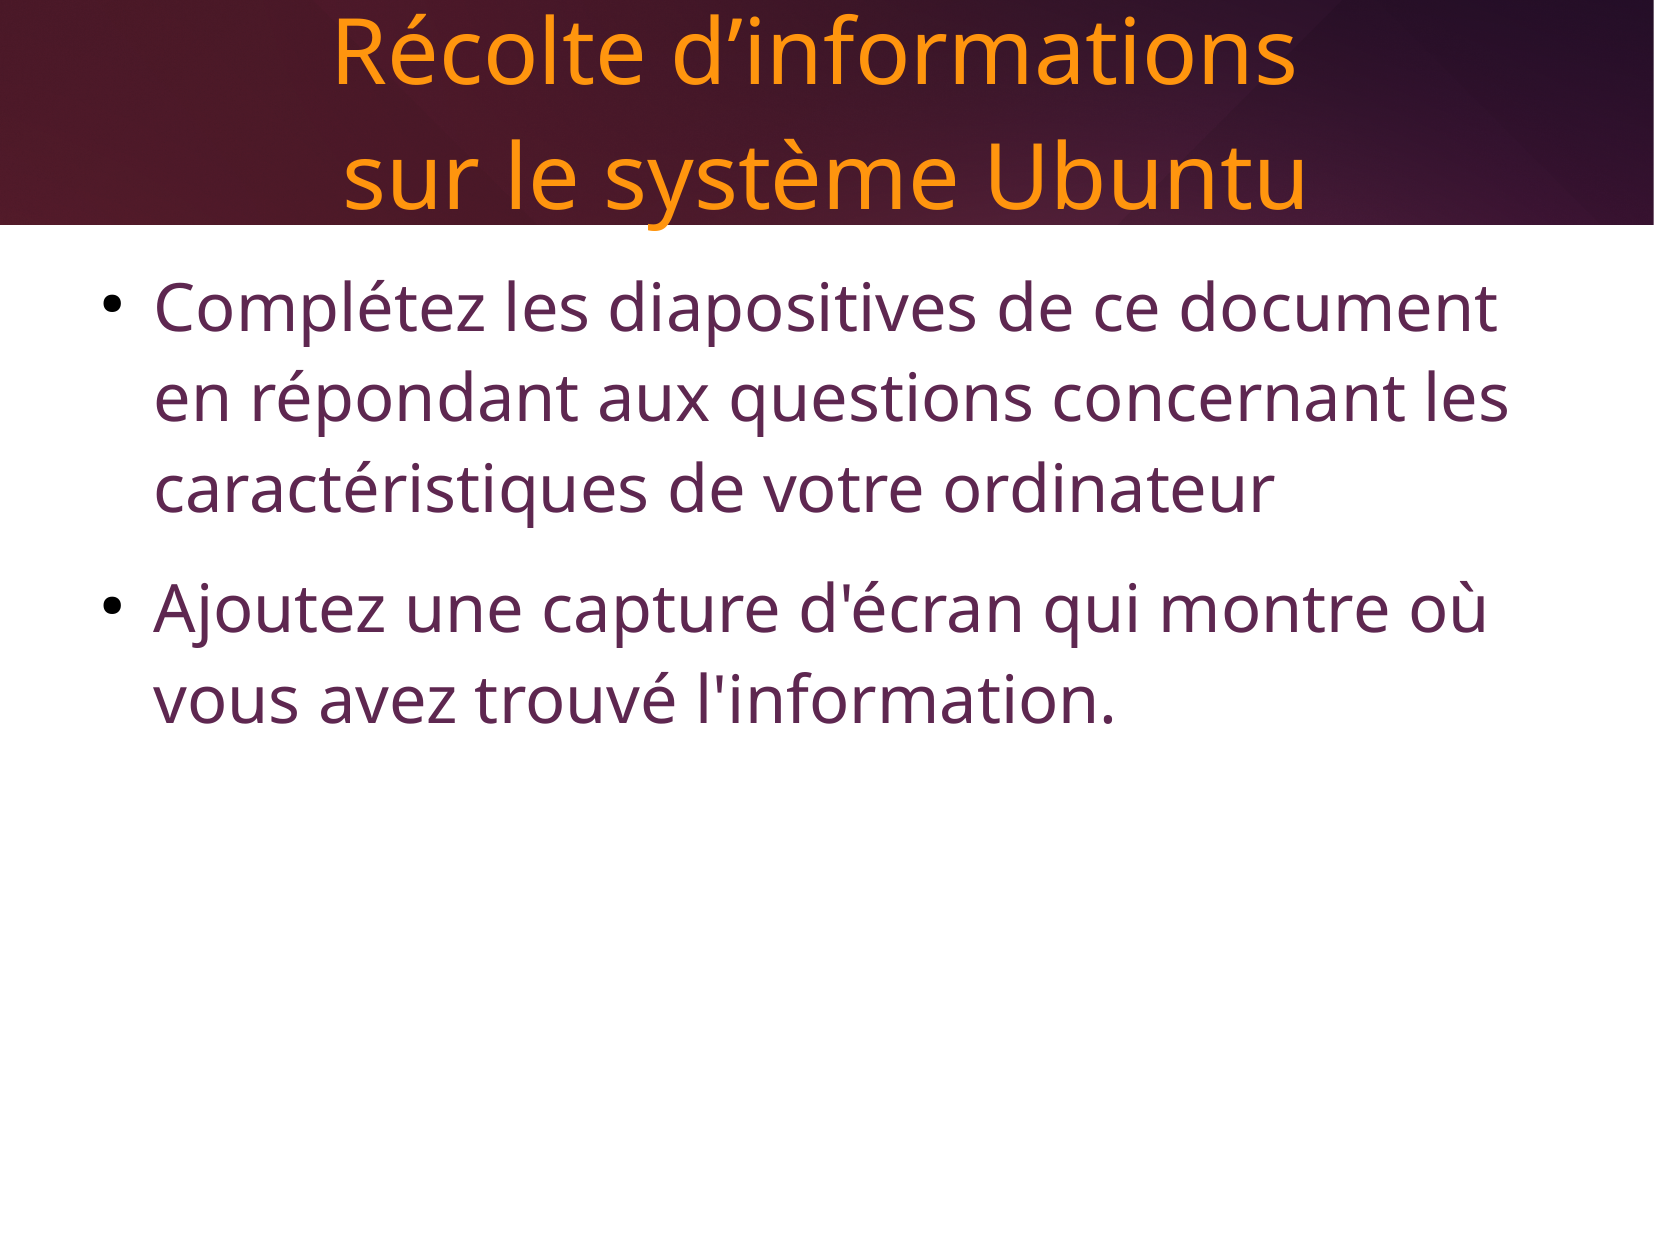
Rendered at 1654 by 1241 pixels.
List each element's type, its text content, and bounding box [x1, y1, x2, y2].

list Complétez les diapositives de ce document en répondant aux questions concernant les caractéristiques de votre ordinateur Ajoutez une capture d'écran qui montre où vous avez trouvé l'information. [82, 259, 1571, 1111]
picture [0, 0, 1654, 1241]
title Récolte d’informations sur le système Ubuntu [82, 8, 1571, 216]
